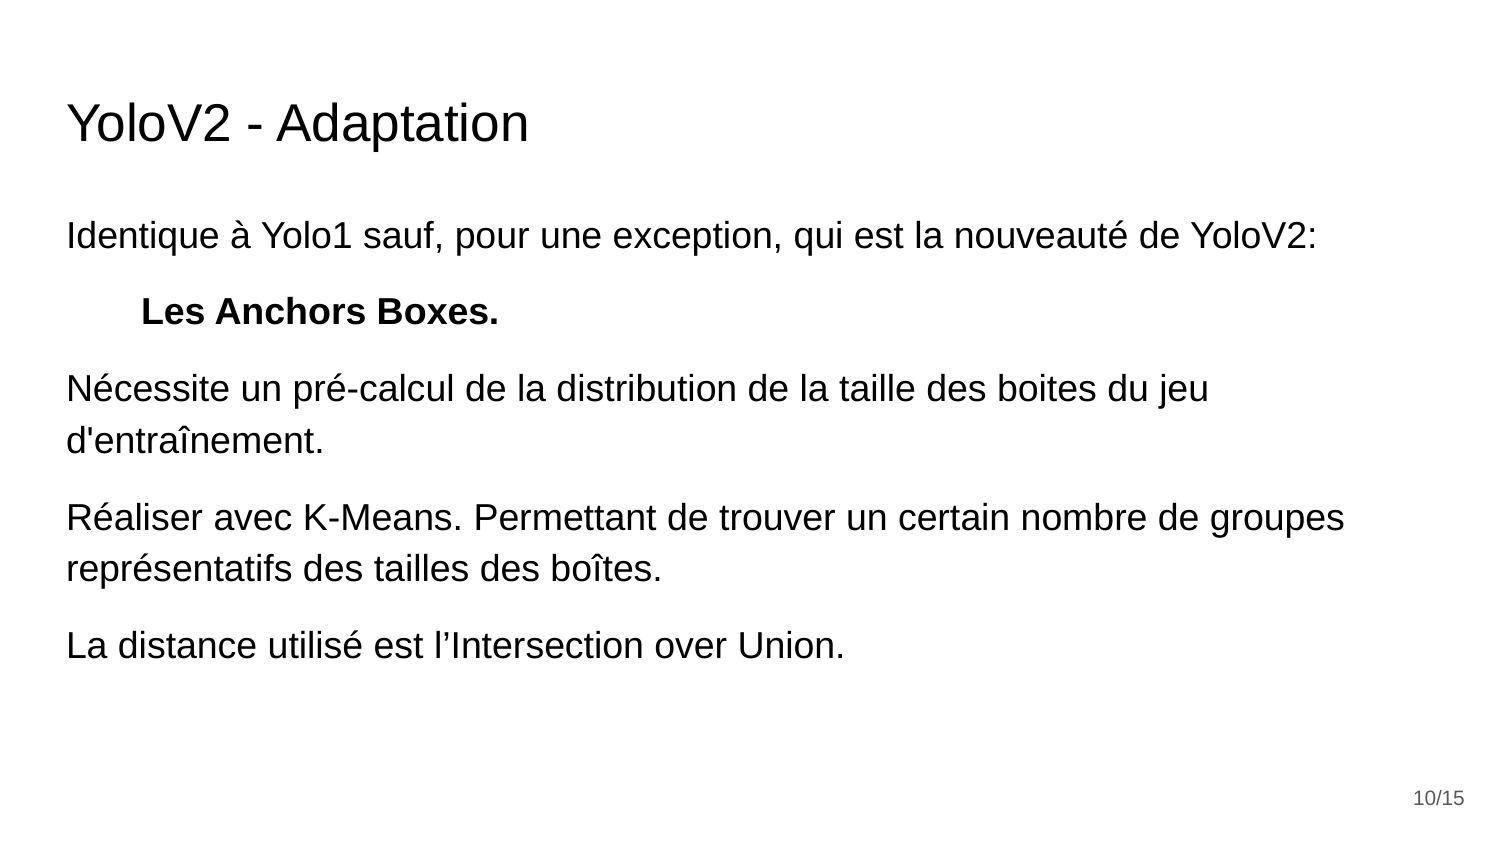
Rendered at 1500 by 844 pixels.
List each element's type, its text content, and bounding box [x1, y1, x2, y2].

slide_number <number>/15 [1389, 764, 1480, 830]
title YoloV2 - Adaptation [51, 72, 1449, 167]
list Identique à Yolo1 sauf, pour une exception, qui est la nouveauté de YoloV2: Les Anchors Boxes. Nécessite un pré-calcul de la distribution de la taille des boites du jeu d'entraînement. Réaliser avec K-Means. Permettant de trouver un certain nombre de groupes représentatifs des tailles des boîtes. La distance utilisé est l’Intersection over Union. [51, 189, 1449, 750]
